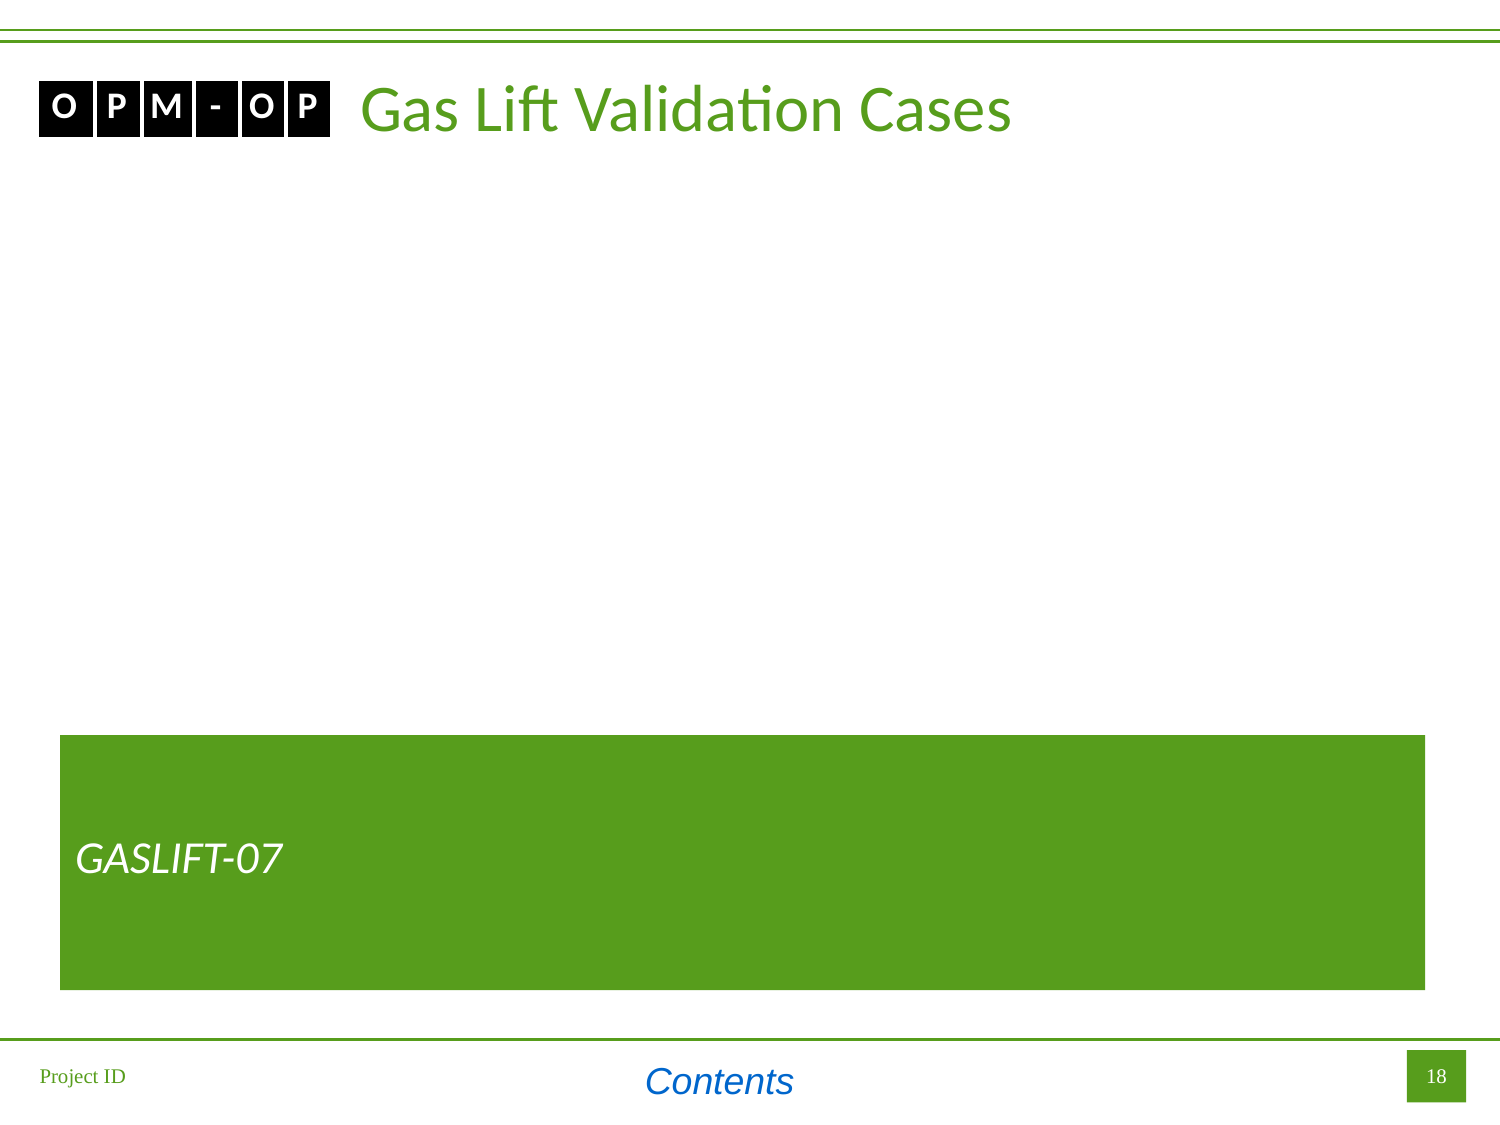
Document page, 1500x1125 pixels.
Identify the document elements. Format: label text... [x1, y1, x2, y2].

title Gas Lift Validation Cases [360, 77, 1425, 153]
list GASLIFT-07 [60, 735, 1426, 991]
